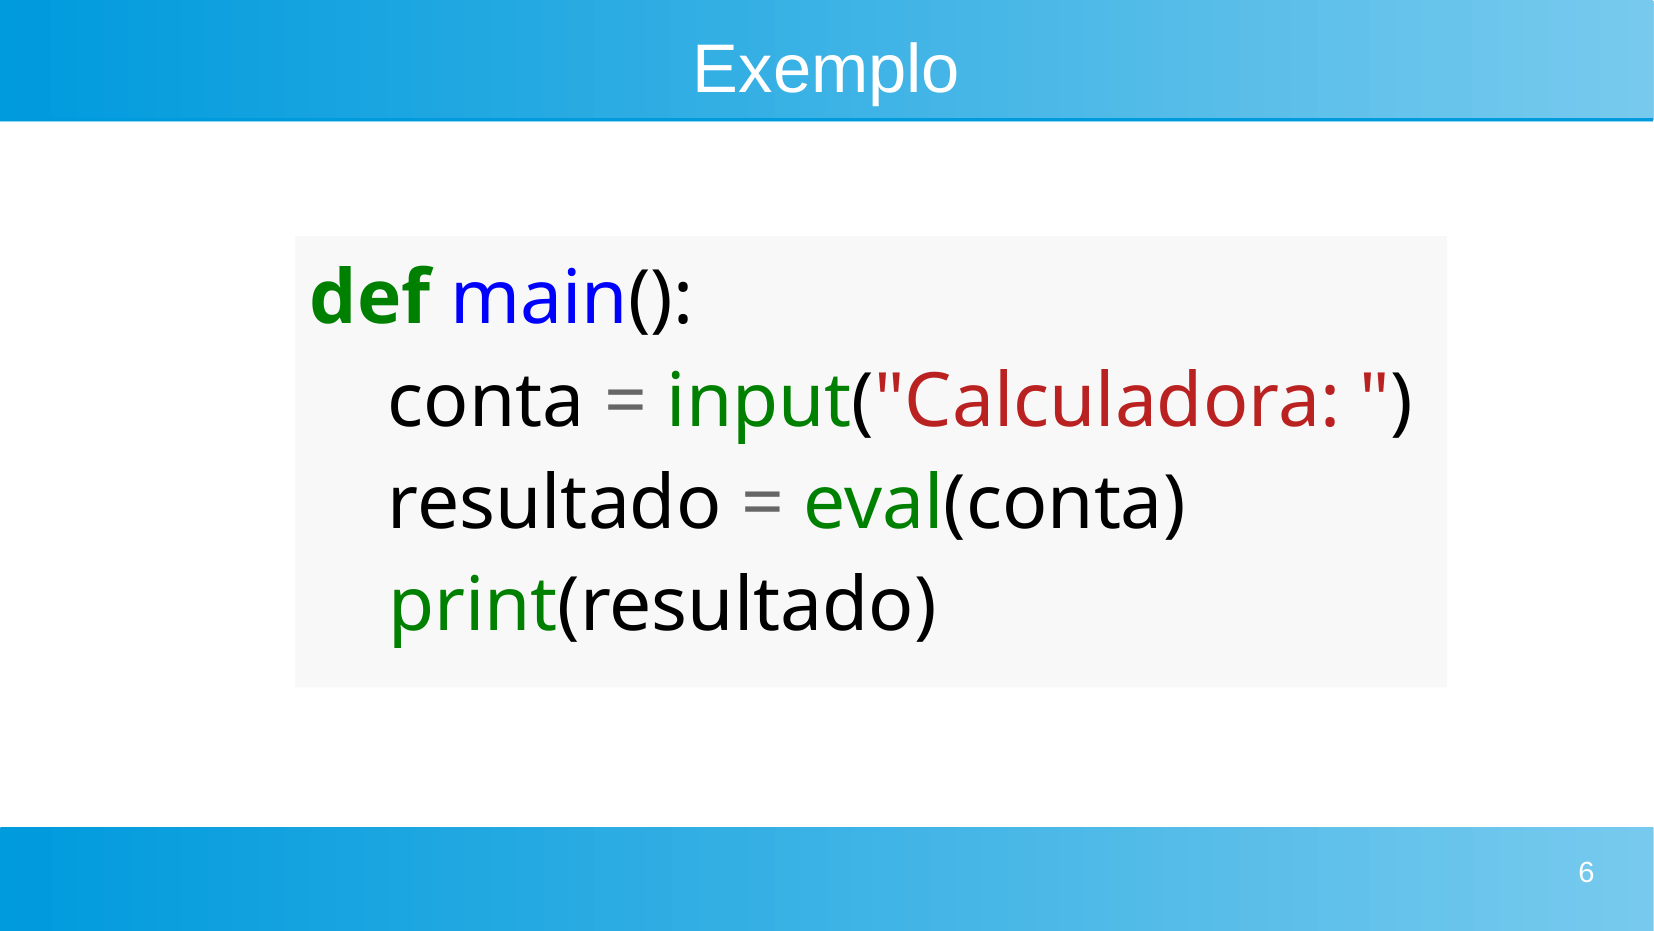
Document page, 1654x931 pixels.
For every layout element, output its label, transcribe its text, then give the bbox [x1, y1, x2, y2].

title Exemplo [59, 29, 1595, 108]
text_box def main(): conta = input("Calculadora: ") resultado = eval(conta) print(resultado) [295, 236, 1447, 688]
